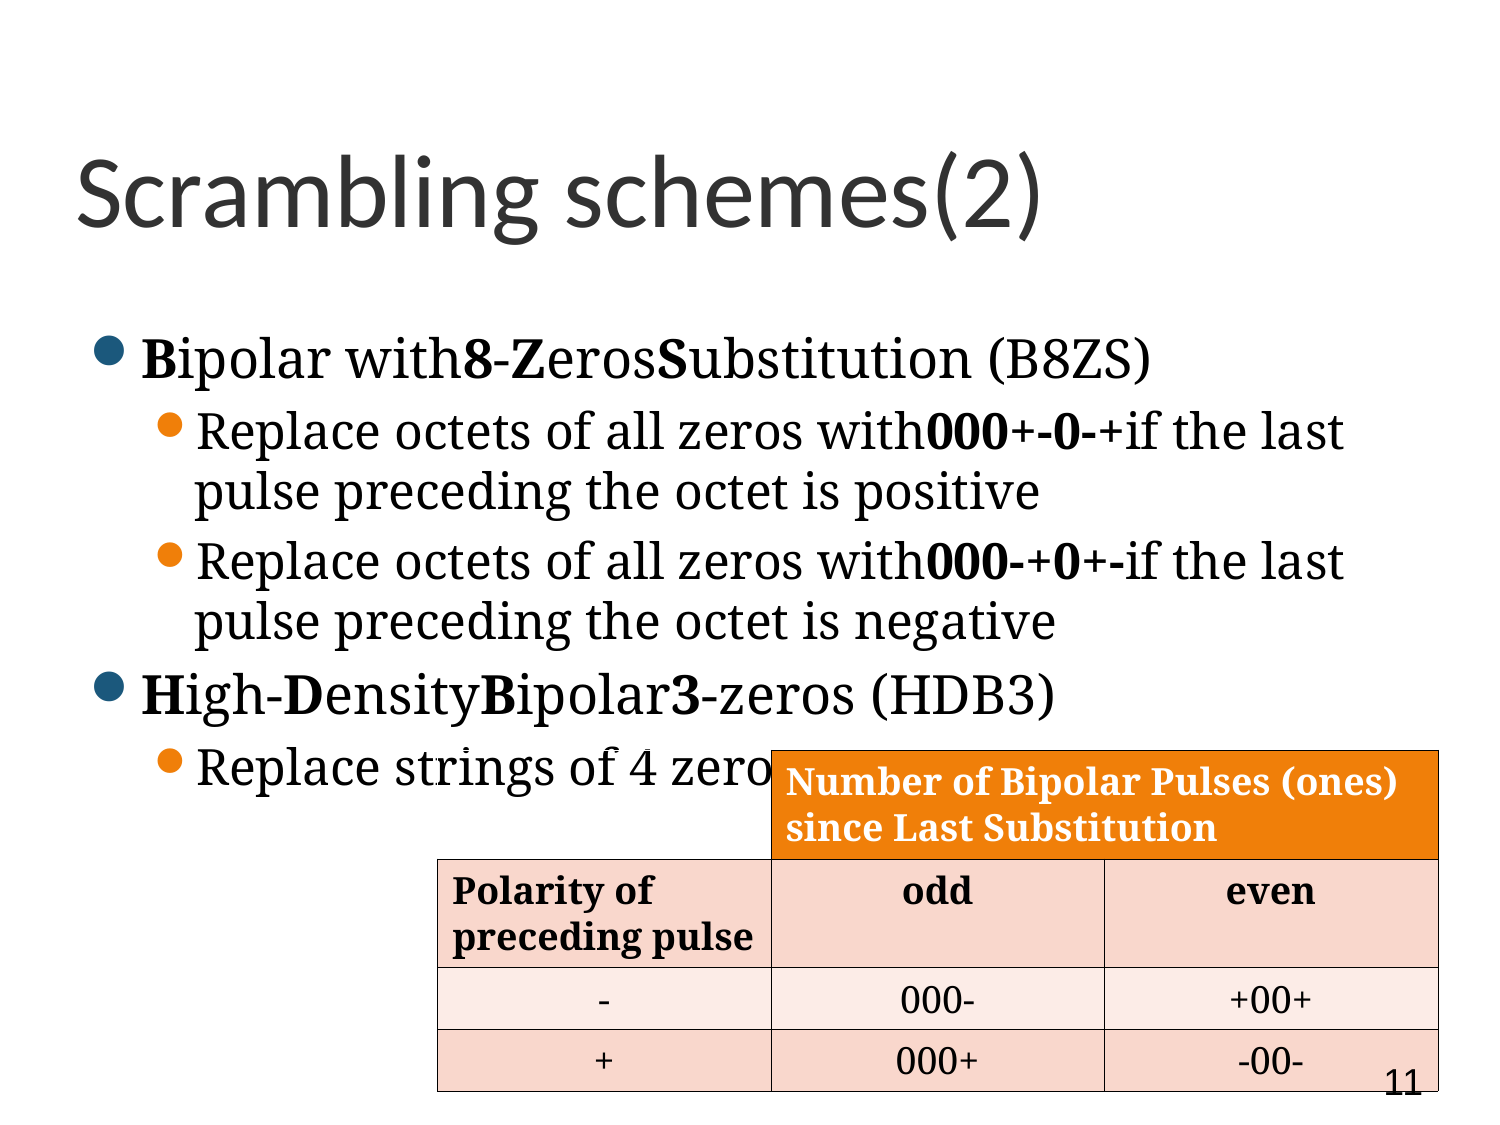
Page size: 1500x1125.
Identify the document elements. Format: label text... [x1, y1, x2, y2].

table_cell - [438, 968, 771, 1029]
table_cell +00+ [1105, 968, 1438, 1029]
table_header Number of Bipolar Pulses (ones) since Last Substitution [772, 751, 1438, 859]
table_cell 000+ [772, 1030, 1104, 1091]
table_cell 000- [772, 968, 1104, 1029]
text_box <number> [1299, 1042, 1426, 1103]
text_box Bipolar with8-ZerosSubstitution (B8ZS) Replace octets of all zeros with000+-0-+if the last pulse preceding the octet is positive Replace octets of all zeros with000-+0+-if the last pulse preceding the octet is negative High-DensityBipolar3-zeros (HDB3) Replace strings of 4 zeros [75, 317, 1426, 1038]
table_cell even [1105, 860, 1438, 967]
table_cell odd [772, 860, 1104, 967]
title Scrambling schemes(2) [75, 115, 1426, 304]
table_cell + [438, 1030, 771, 1091]
table_header [438, 751, 771, 859]
table_cell Polarity of preceding pulse [438, 860, 771, 967]
table_cell -00- [1105, 1030, 1438, 1091]
